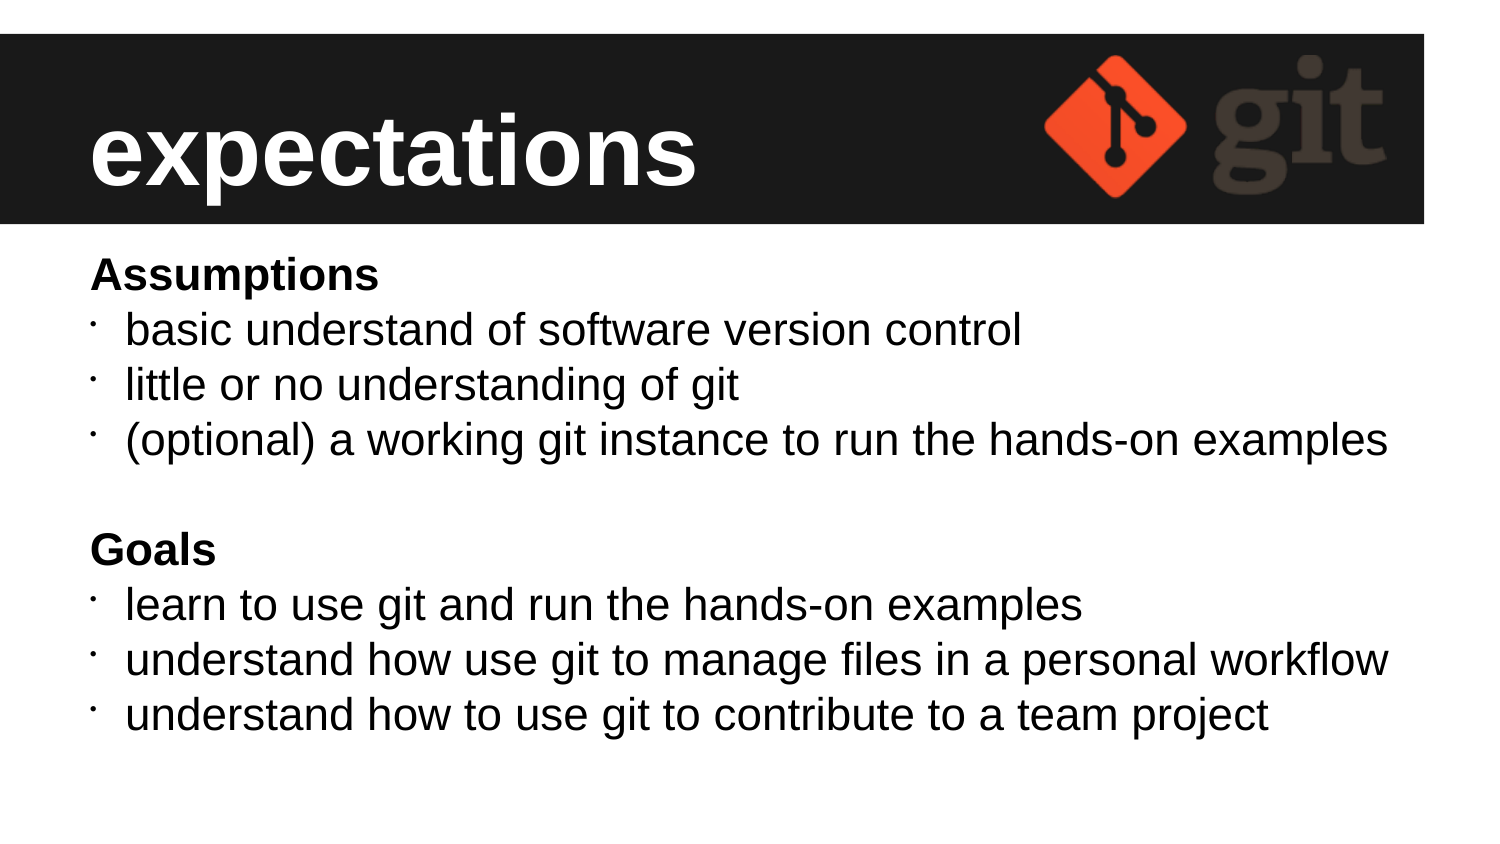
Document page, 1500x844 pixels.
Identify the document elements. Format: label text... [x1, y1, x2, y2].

text_box expectations [75, 33, 1425, 221]
picture [1044, 55, 1387, 199]
text_box Assumptions basic understand of software version control little or no understanding of git (optional) a working git instance to run the hands-on examples Goals learn to use git and run the hands-on examples understand how use git to manage files in a personal workflow understand how to use git to contribute to a team project [75, 229, 1425, 798]
